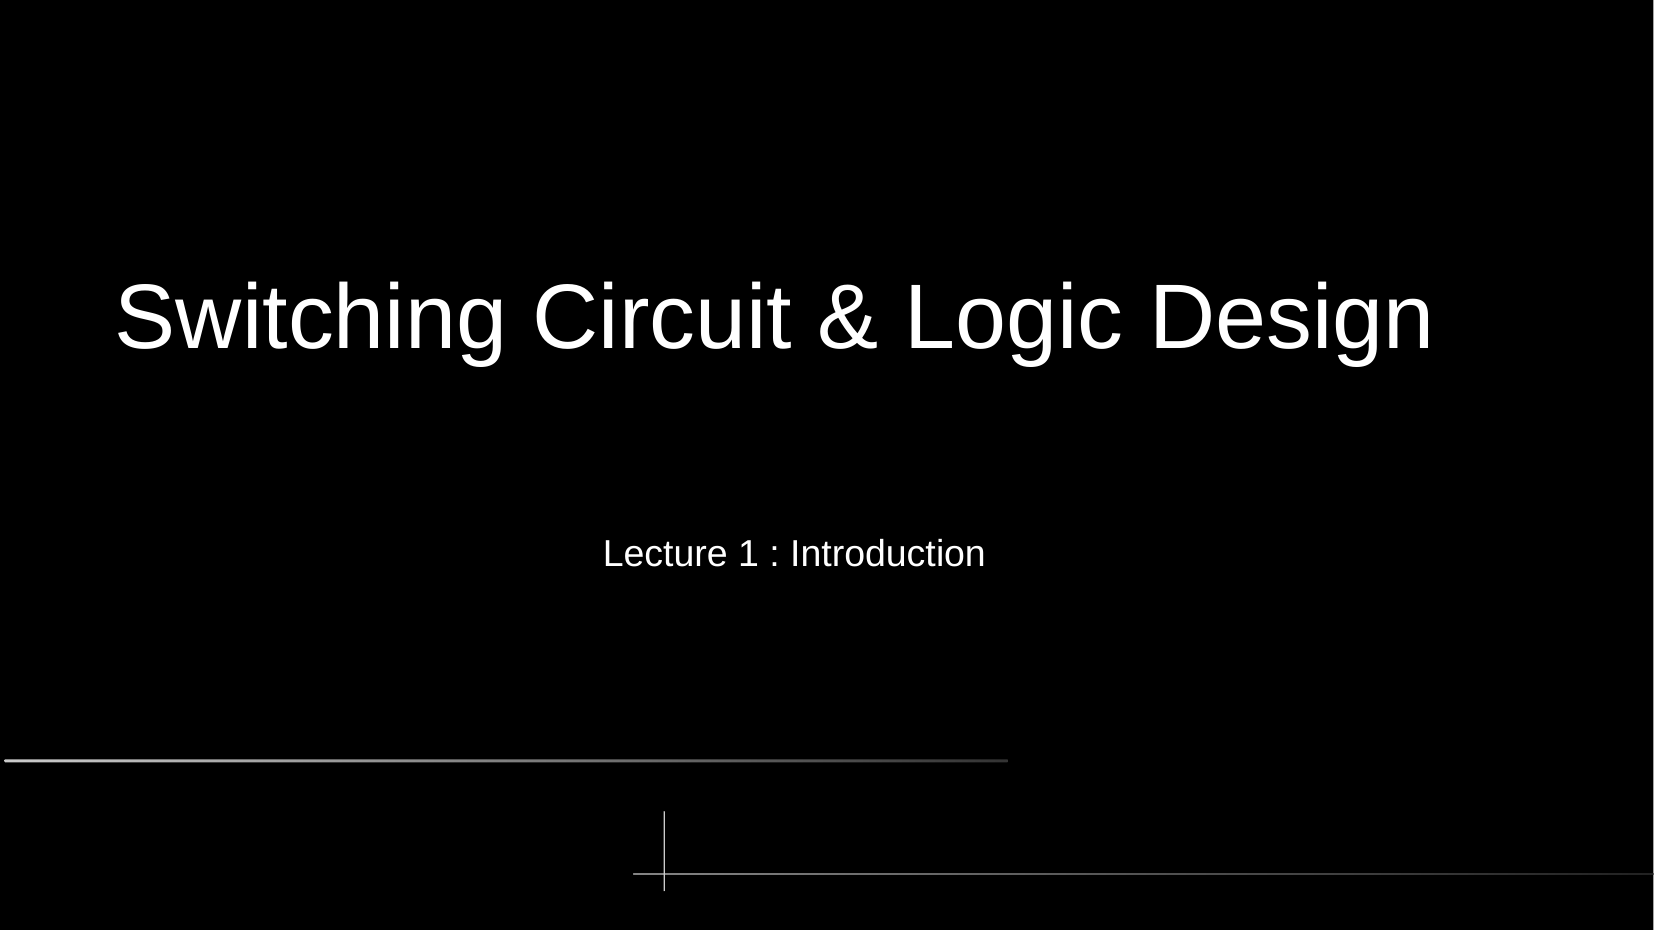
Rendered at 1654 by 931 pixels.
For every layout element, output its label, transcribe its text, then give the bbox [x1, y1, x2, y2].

text_box Lecture 1 : Introduction [588, 525, 1002, 582]
title Switching Circuit & Logic Design [37, 262, 1514, 371]
